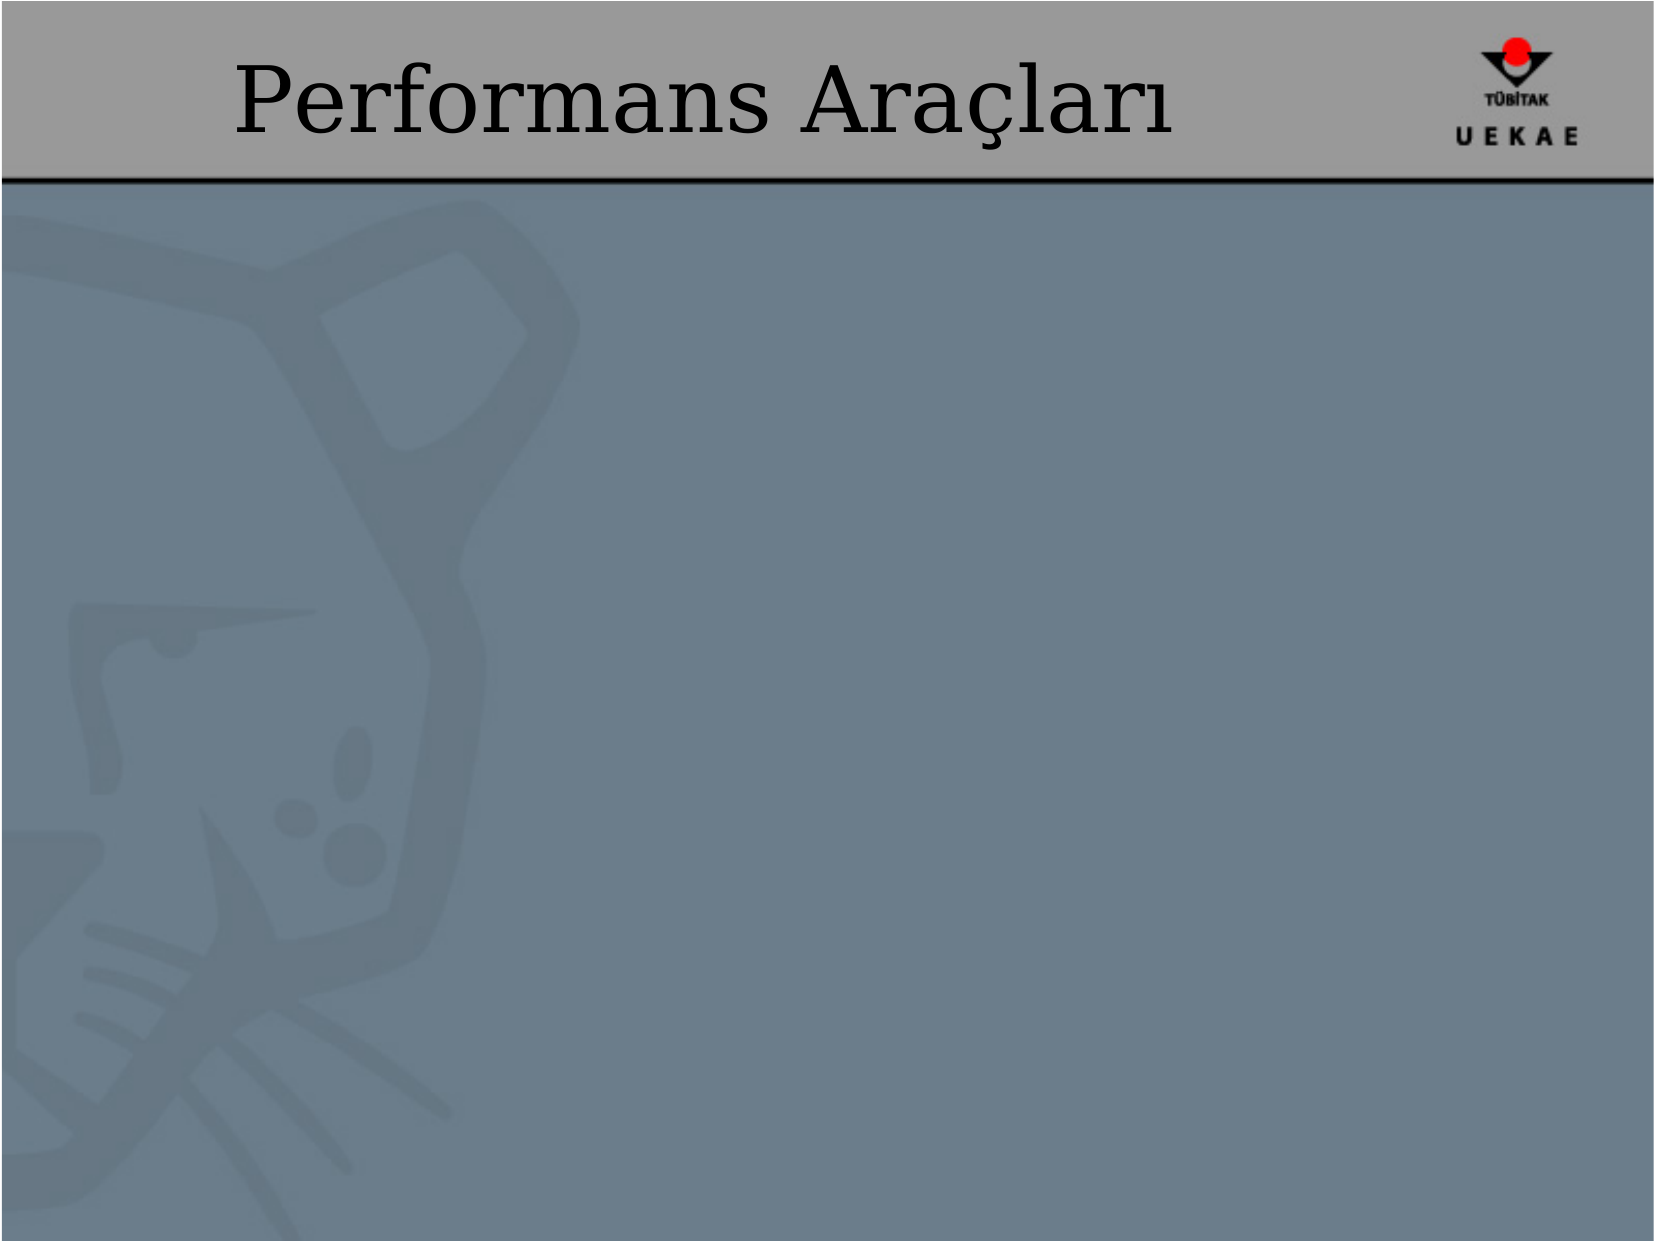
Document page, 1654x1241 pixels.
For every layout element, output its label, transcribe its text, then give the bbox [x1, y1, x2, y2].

title Performans Araçları [0, 0, 1410, 204]
picture [1, 1, 1654, 1241]
